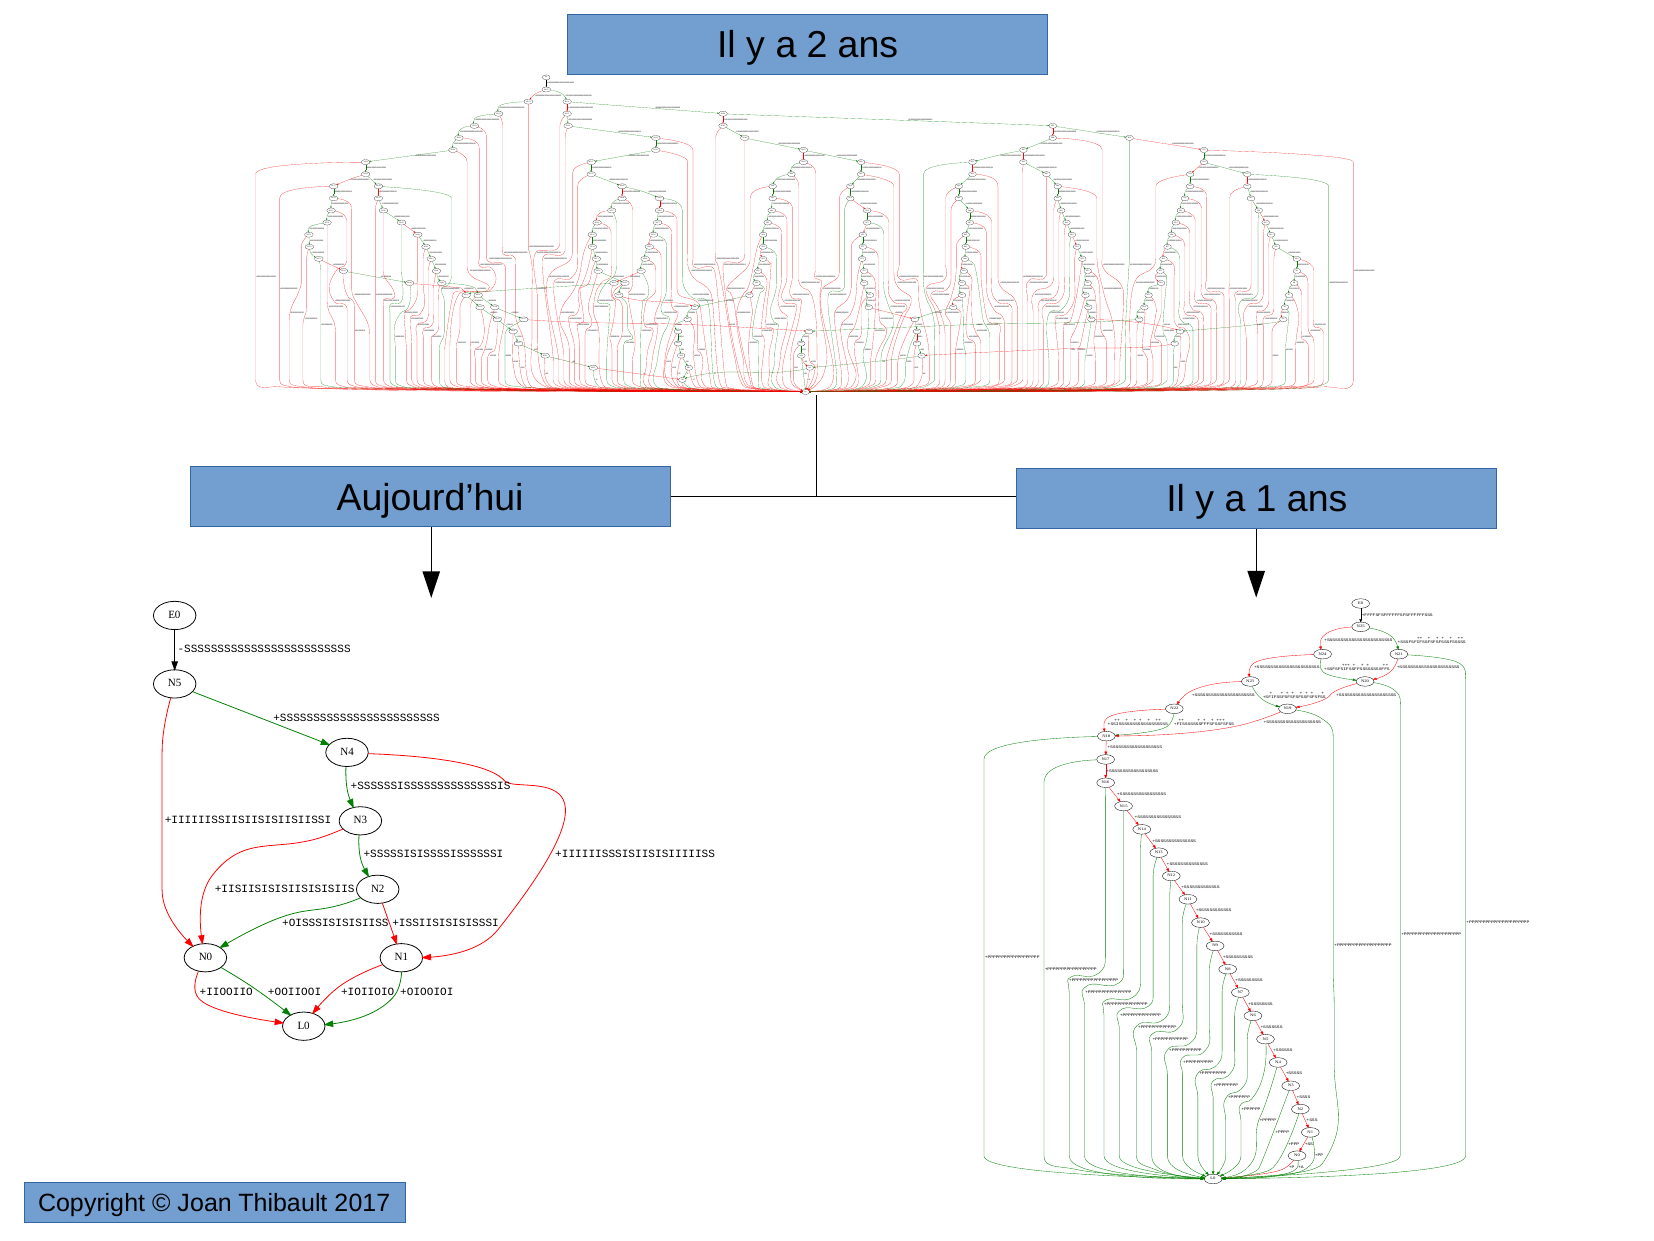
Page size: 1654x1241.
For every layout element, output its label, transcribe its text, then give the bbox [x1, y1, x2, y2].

text_box Il y a 2 ans [567, 14, 1048, 75]
picture [150, 597, 713, 1044]
text_box Aujourd’hui [190, 466, 671, 527]
picture [255, 74, 1377, 396]
picture [982, 597, 1531, 1186]
text_box Il y a 1 ans [1016, 468, 1497, 529]
text_box Copyright © Joan Thibault 2017 [24, 1182, 406, 1223]
